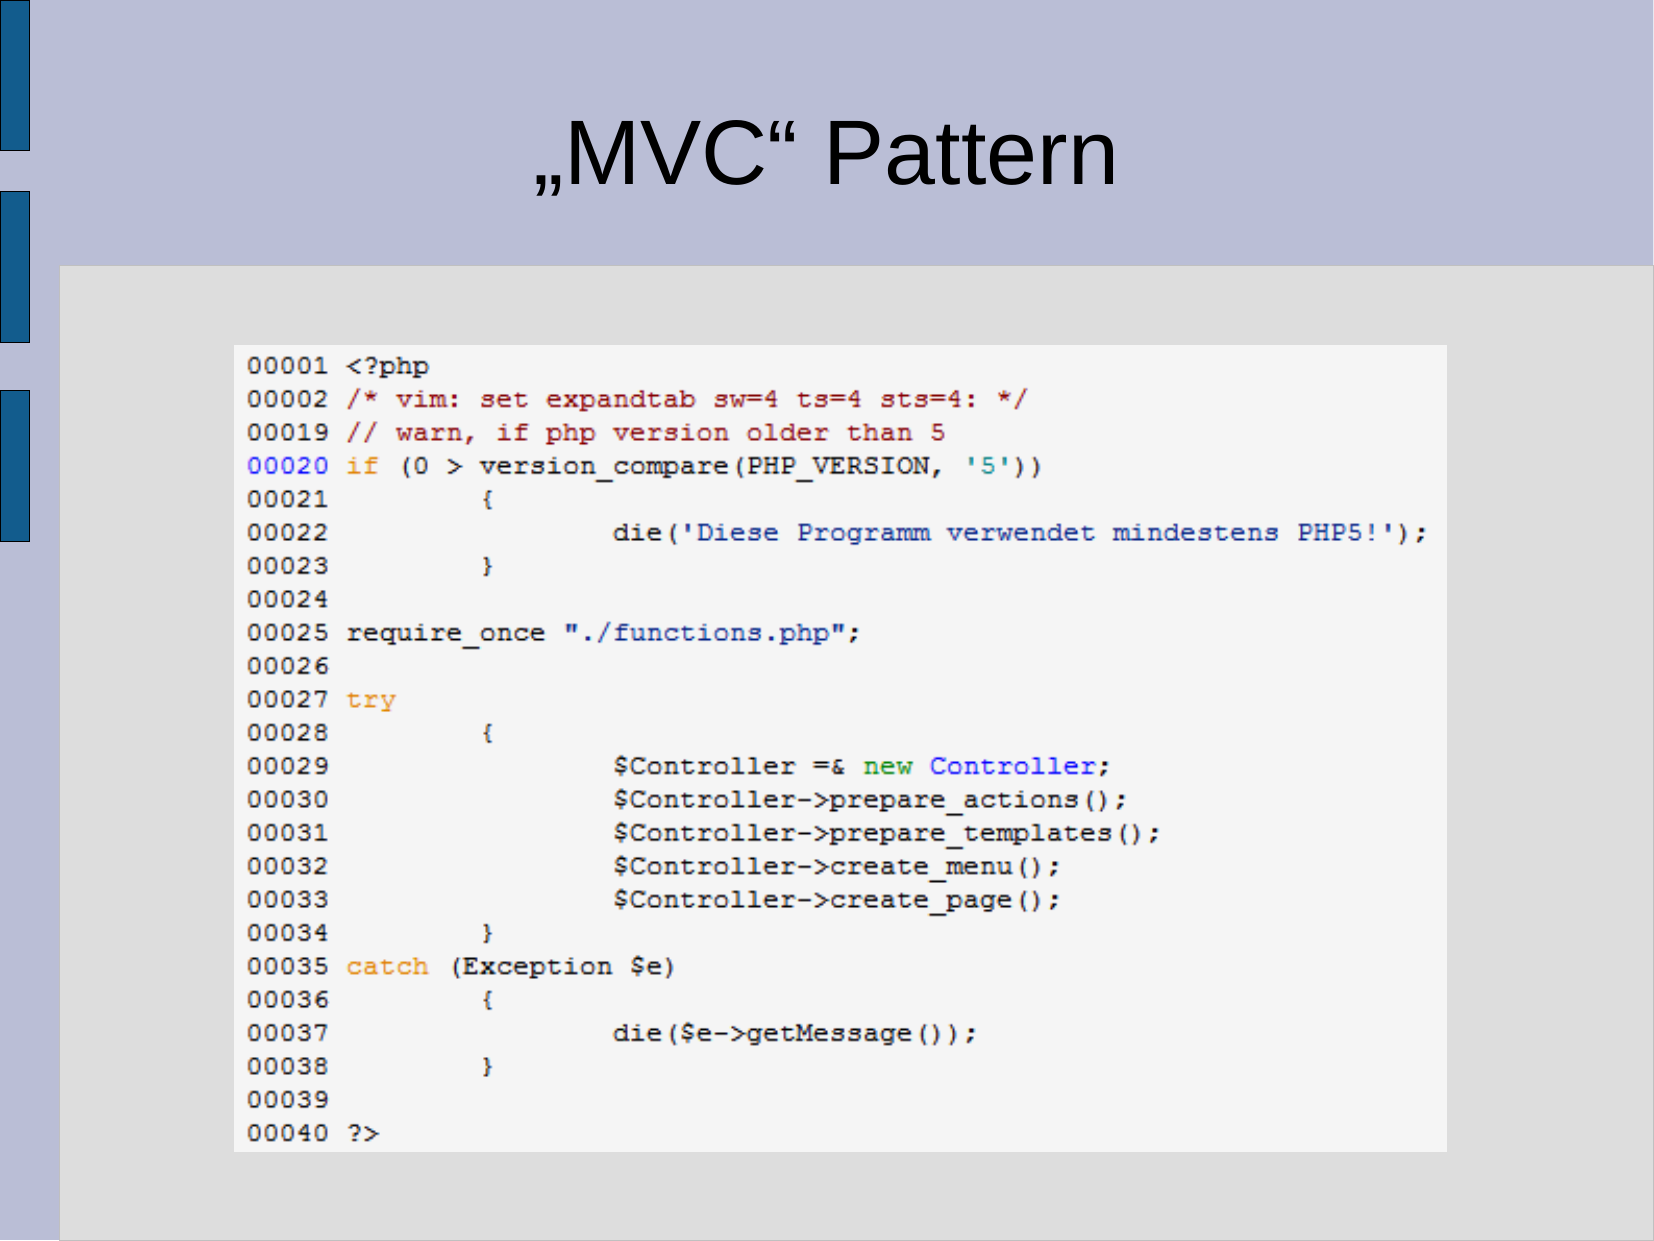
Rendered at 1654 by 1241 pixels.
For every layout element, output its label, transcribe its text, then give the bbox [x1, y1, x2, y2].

title „MVC“ Pattern [82, 56, 1571, 250]
picture [234, 345, 1447, 1152]
